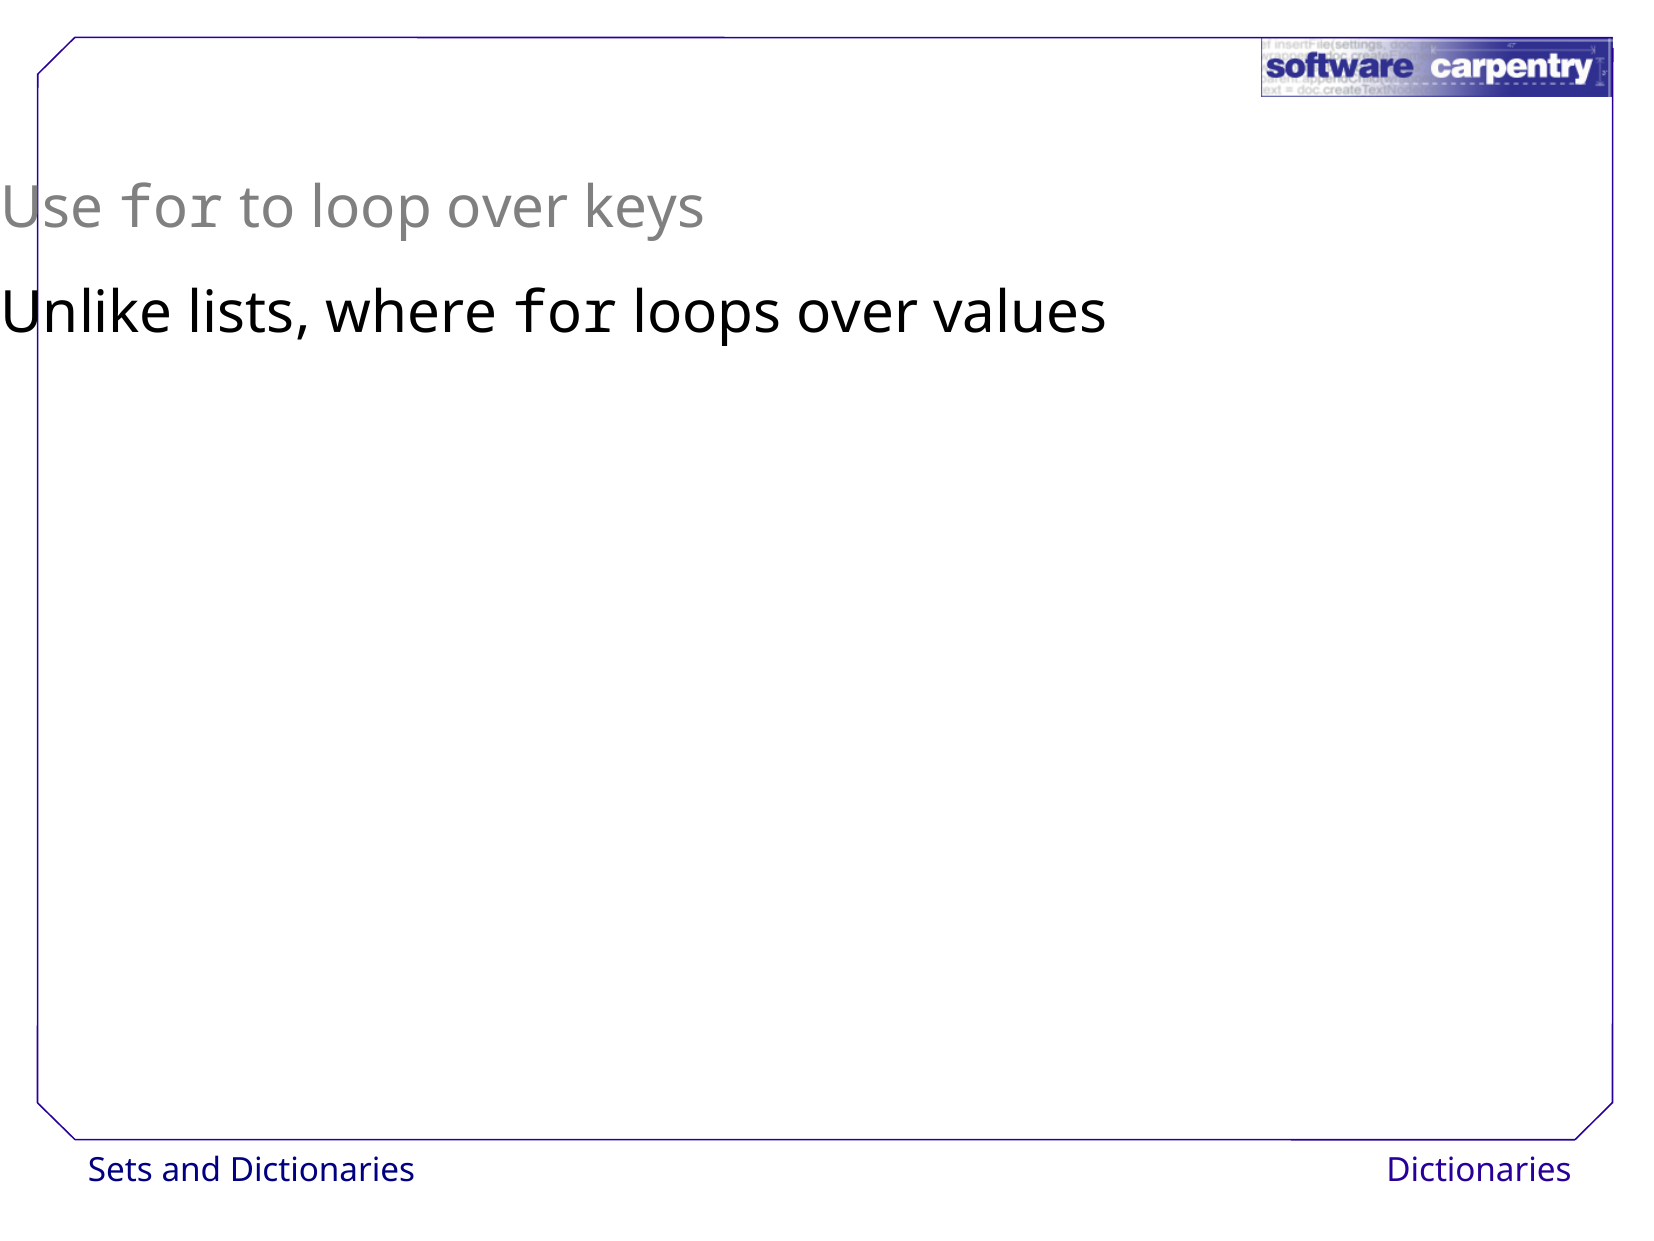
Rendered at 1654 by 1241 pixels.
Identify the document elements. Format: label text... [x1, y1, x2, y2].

picture [1261, 39, 1613, 97]
text_box Use for to loop over keys Unlike lists, where for loops over values [0, 126, 1273, 353]
